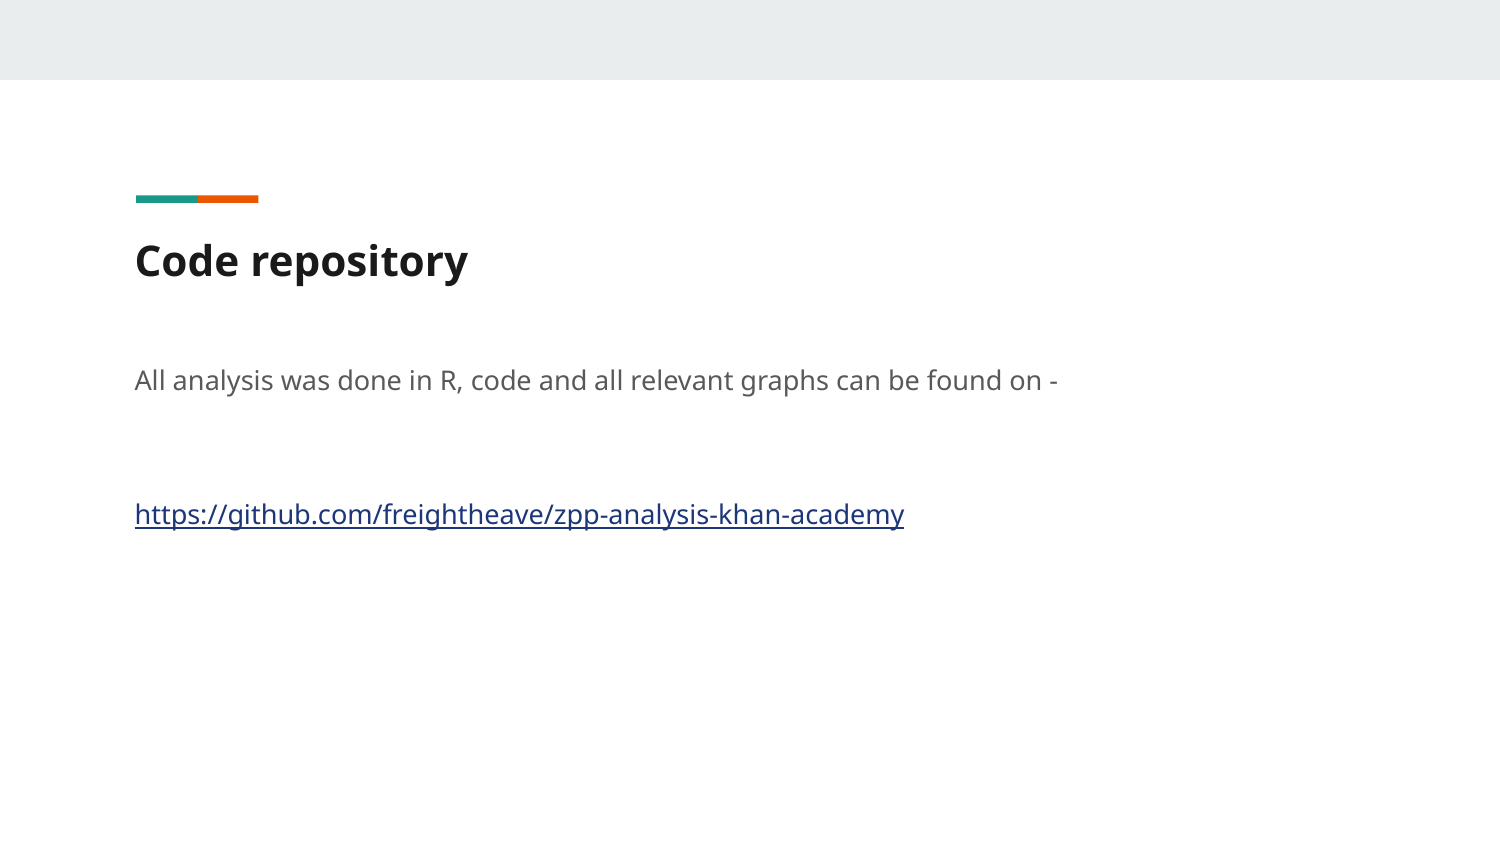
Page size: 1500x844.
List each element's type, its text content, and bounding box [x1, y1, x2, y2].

list All analysis was done in R, code and all relevant graphs can be found on - https://github.com/freightheave/zpp-analysis-khan-academy [119, 341, 1381, 712]
title Code repository [119, 216, 1381, 305]
